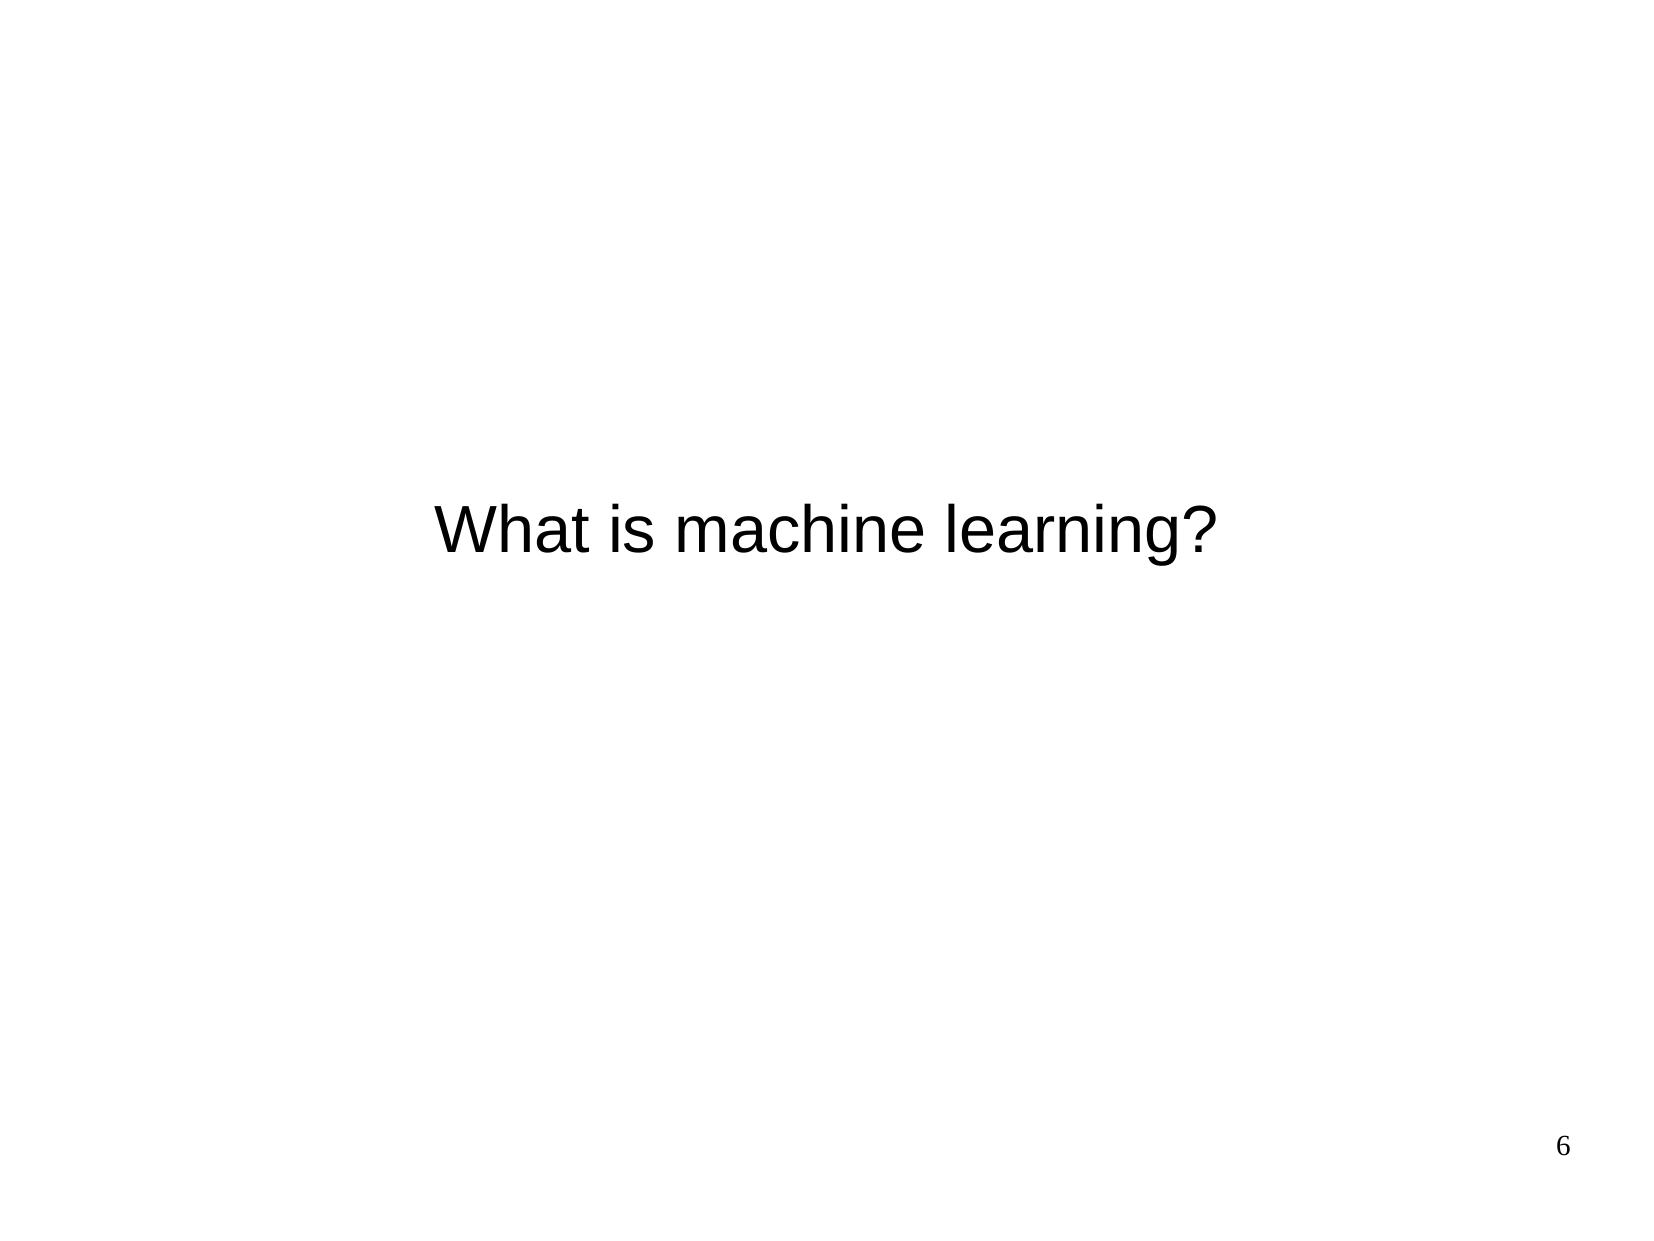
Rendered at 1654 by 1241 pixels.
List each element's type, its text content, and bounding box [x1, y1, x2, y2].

subtitle What is machine learning? [82, 49, 1571, 1010]
